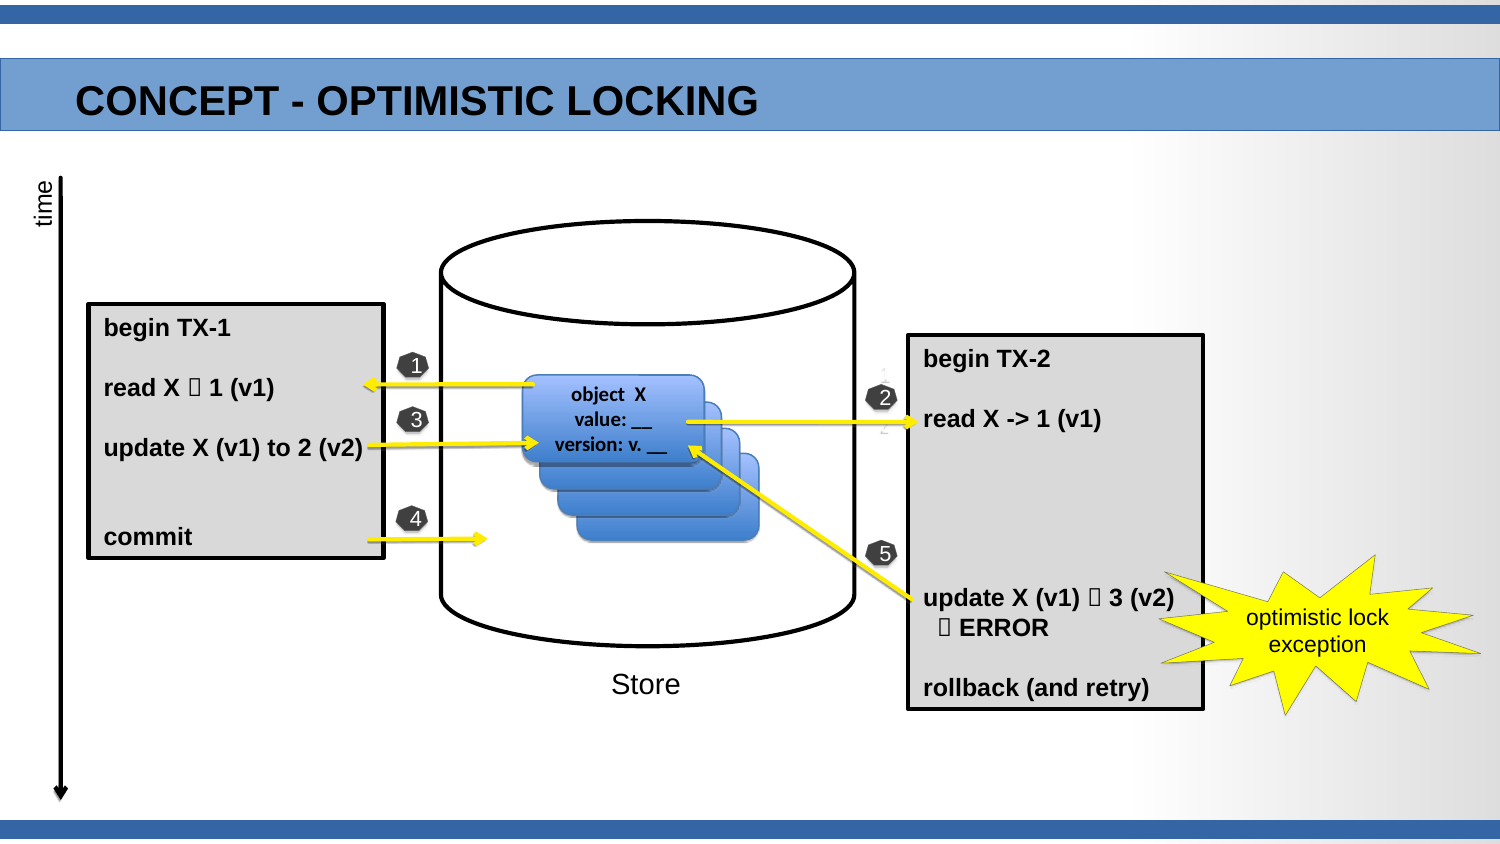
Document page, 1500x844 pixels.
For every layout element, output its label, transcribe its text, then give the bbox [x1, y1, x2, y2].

text_box optimistic lock exception [1158, 554, 1481, 716]
title JACIS – Object type specification [440, 220, 855, 325]
text_box 3 [396, 406, 429, 432]
text_box Store [533, 658, 759, 708]
text_box time [19, 150, 65, 243]
title CONCEpt - Optimistic Locking [63, 52, 1199, 151]
text_box object X value: __ version: v. __ [522, 374, 705, 462]
text_box [440, 390, 522, 441]
text_box begin TX-1 read X  1 (v1) update X (v1) to 2 (v2) commit [88, 303, 384, 559]
text_box 4 [395, 505, 428, 531]
text_box begin TX-2 read X -> 1 (v1) update X (v1)  3 (v2)  ERROR rollback (and retry) [908, 334, 1204, 710]
text_box [440, 446, 855, 647]
text_box 12z [865, 384, 898, 410]
text_box [704, 427, 855, 556]
text_box [440, 274, 855, 419]
text_box 1 [396, 352, 429, 378]
text_box 5 [865, 540, 898, 566]
